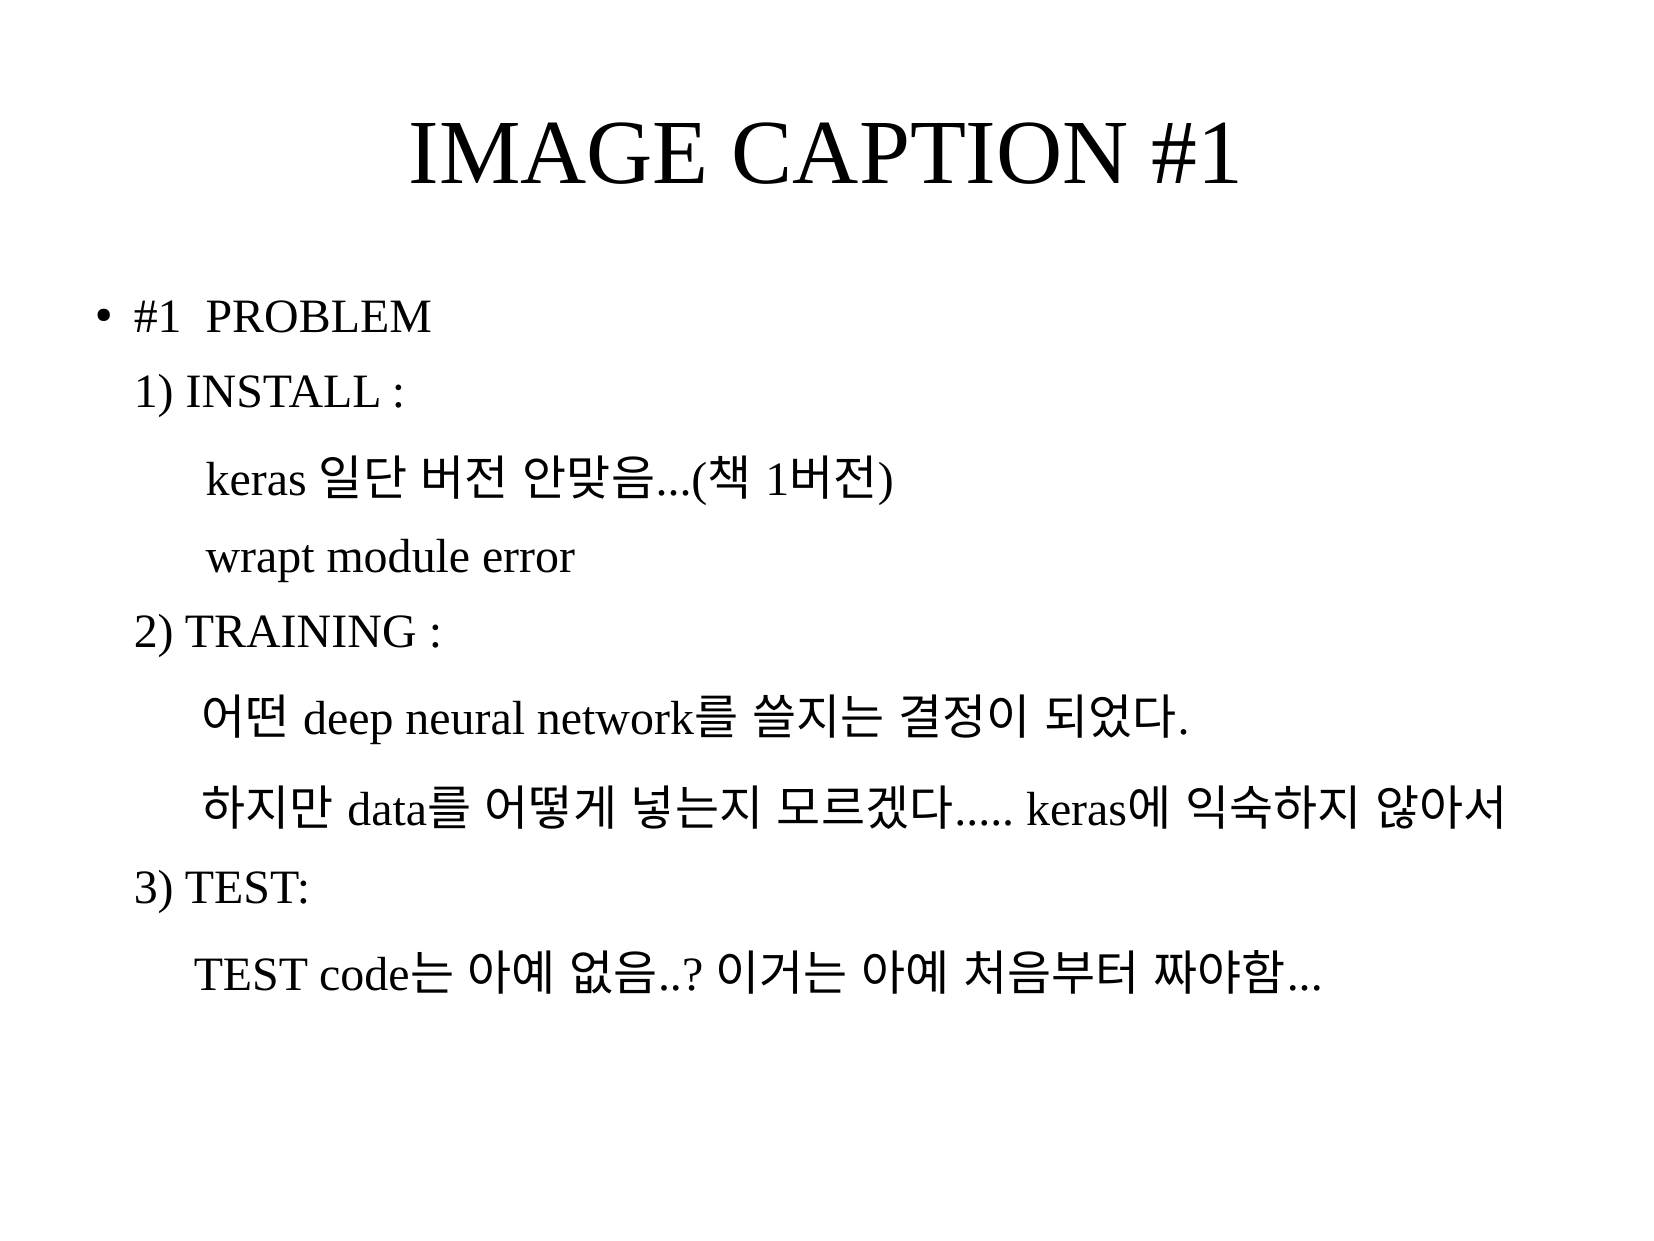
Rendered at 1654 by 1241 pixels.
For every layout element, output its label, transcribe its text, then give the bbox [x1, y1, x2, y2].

list #1 PROBLEM 1) INSTALL : keras 일단 버전 안맞음...(책 1버전) wrapt module error 2) TRAINING : 어떤 deep neural network를 쓸지는 결정이 되었다. 하지만 data를 어떻게 넣는지 모르겠다..... keras에 익숙하지 않아서 3) TEST: TEST code는 아예 없음..? 이거는 아예 처음부터 짜야함... [82, 290, 1571, 1010]
title IMAGE CAPTION #1 [82, 49, 1571, 257]
